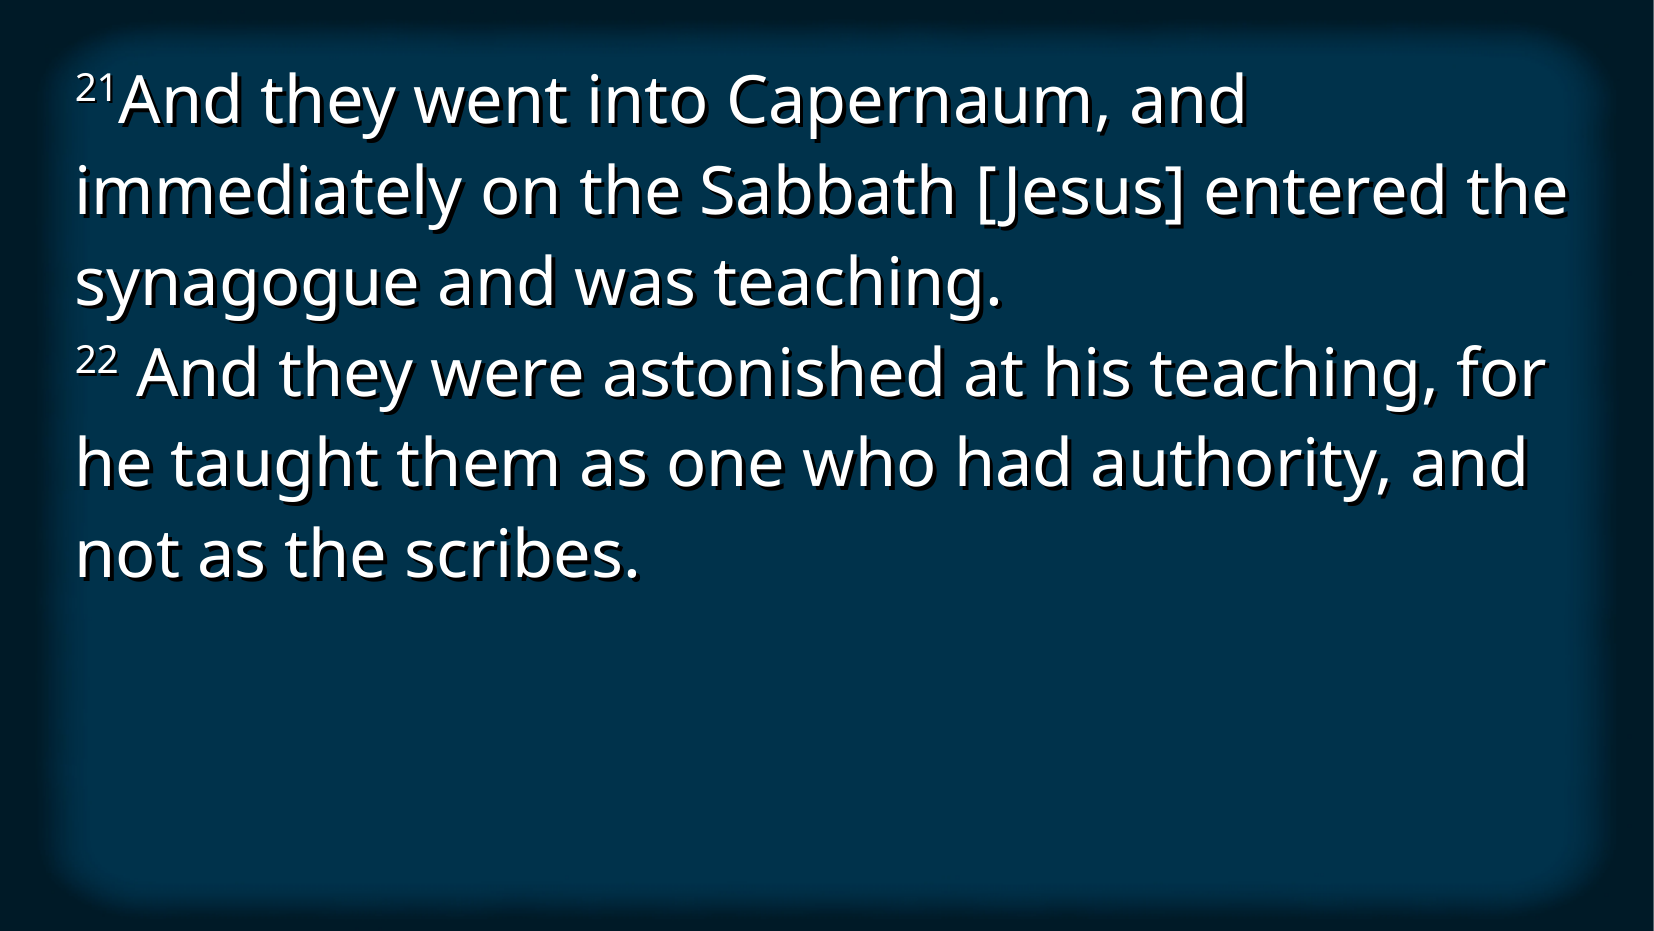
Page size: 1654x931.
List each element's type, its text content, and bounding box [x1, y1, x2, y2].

text_box 21And they went into Capernaum, and immediately on the Sabbath [Jesus] entered the synagogue and was teaching. 22 And they were astonished at his teaching, for he taught them as one who had authority, and not as the scribes. [60, 45, 1591, 593]
picture [0, 0, 1654, 931]
